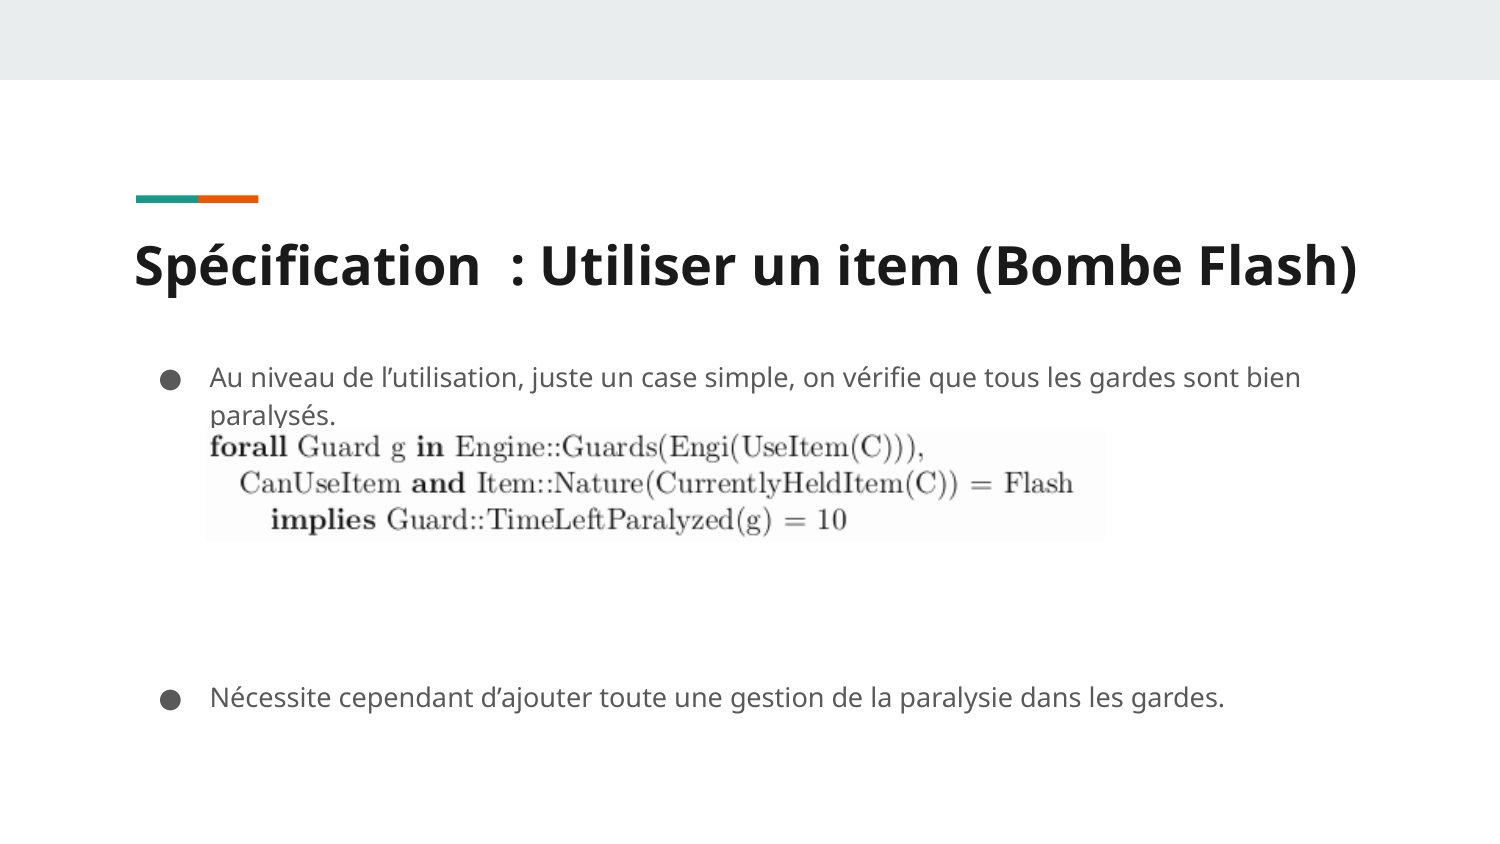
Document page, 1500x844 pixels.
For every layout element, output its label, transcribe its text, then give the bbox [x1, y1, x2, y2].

list Au niveau de l’utilisation, juste un case simple, on vérifie que tous les gardes sont bien paralysés. Nécessite cependant d’ajouter toute une gestion de la paralysie dans les gardes. [119, 341, 1381, 783]
picture [205, 428, 1106, 542]
title Spécification : Utiliser un item (Bombe Flash) [119, 216, 1381, 305]
